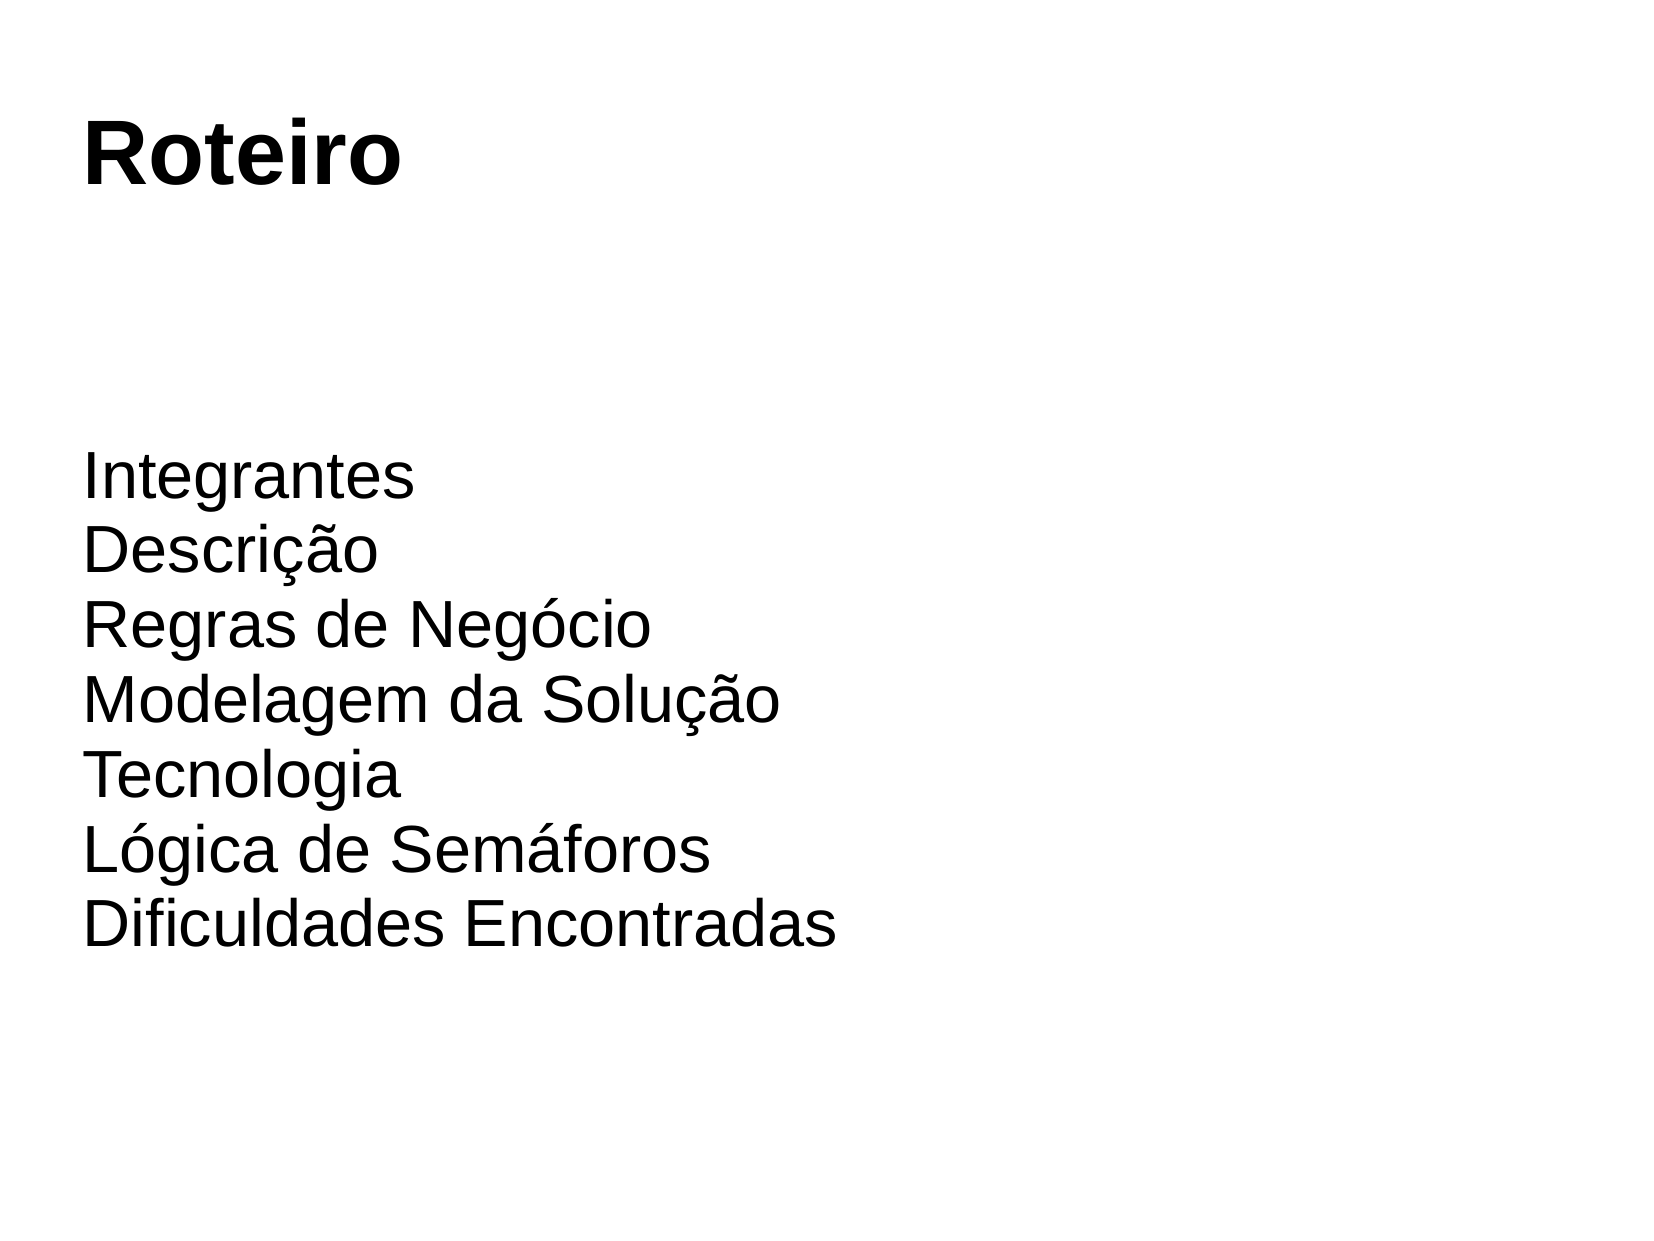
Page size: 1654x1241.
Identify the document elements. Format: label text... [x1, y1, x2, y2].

title Roteiro [82, 49, 1571, 257]
subtitle Integrantes Descrição Regras de Negócio Modelagem da Solução Tecnologia Lógica de Semáforos Dificuldades Encontradas [82, 290, 1571, 1109]
